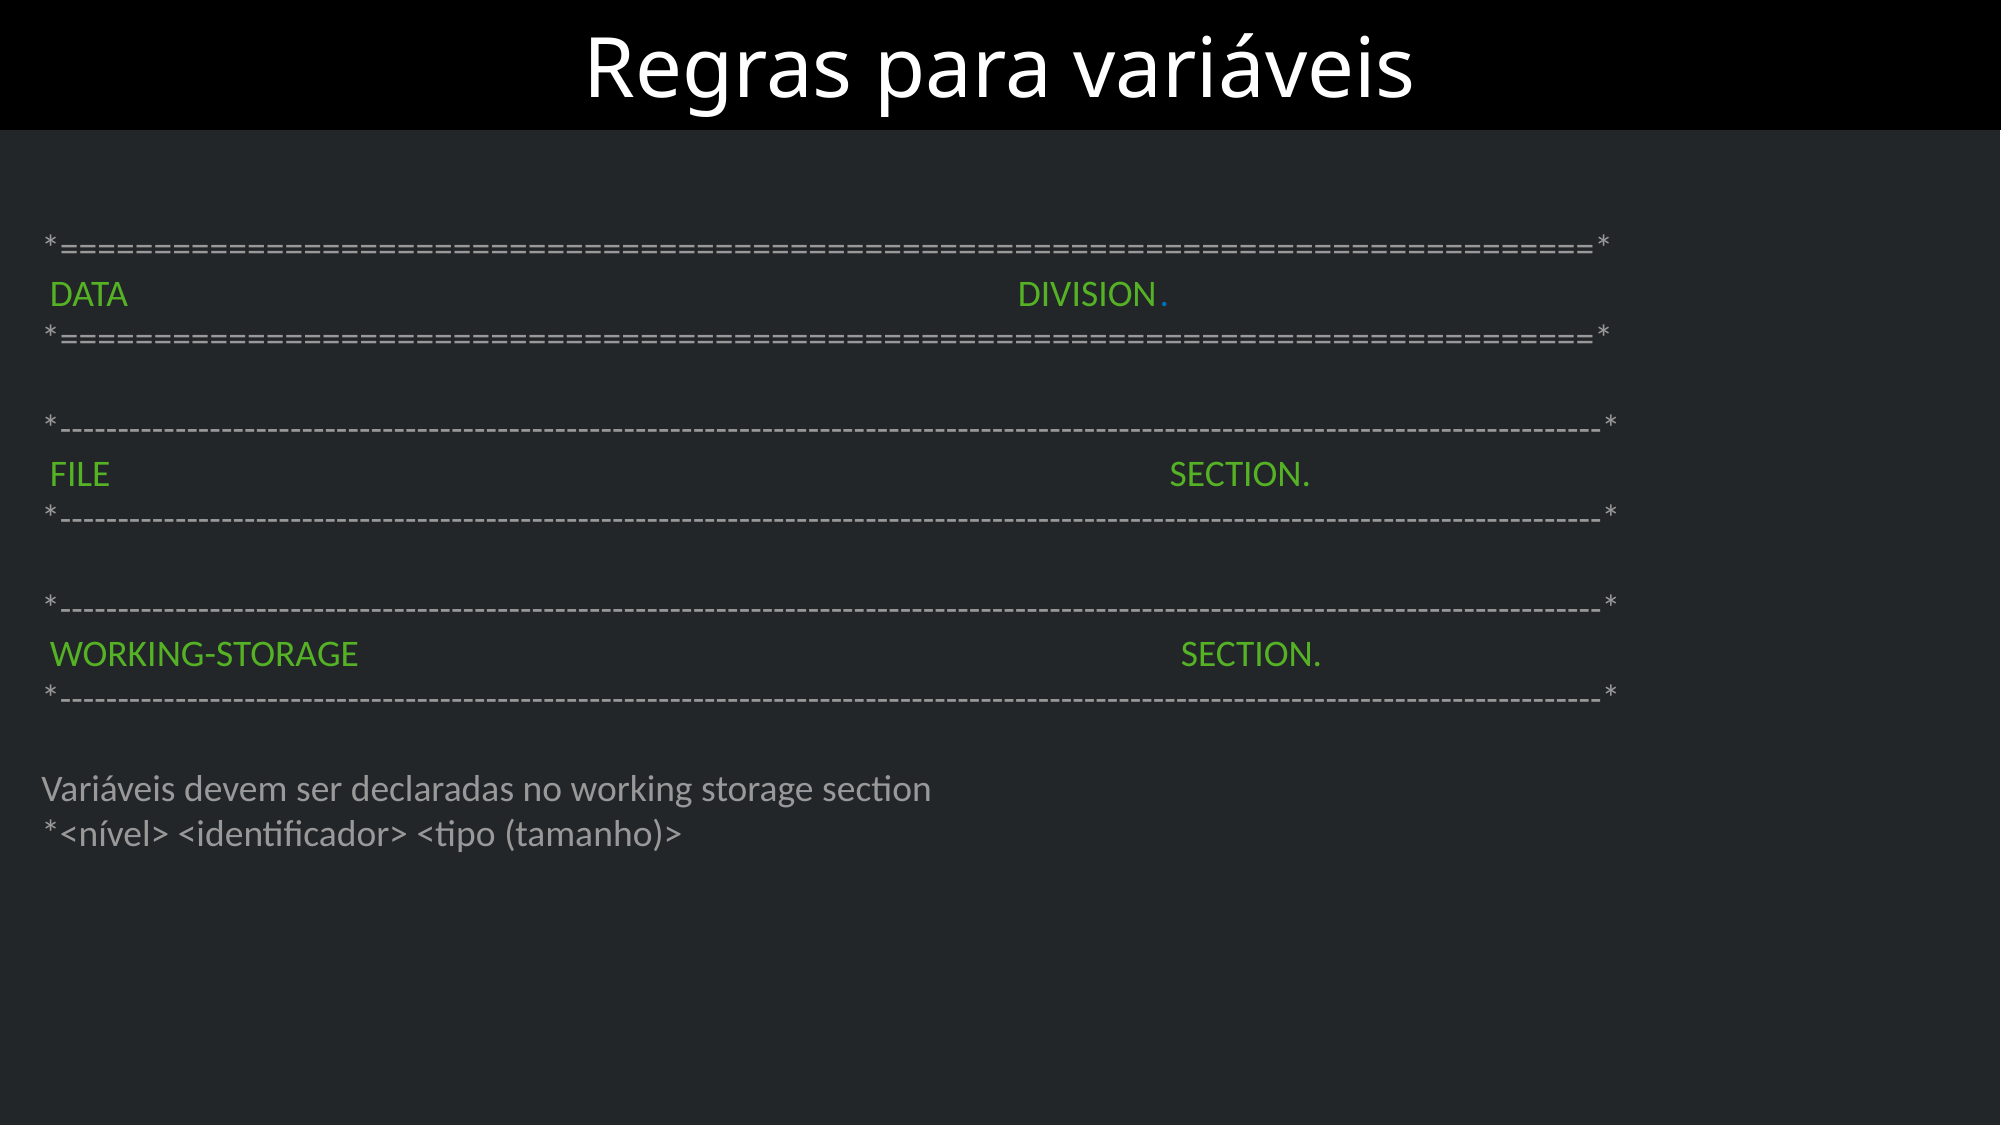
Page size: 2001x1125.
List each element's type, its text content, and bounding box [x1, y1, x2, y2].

text_box *==================================================================================* DATA DIVISION. *==================================================================================* *--------------------------------------------------------------------------------------------------------------------------------------* FILE SECTION. *--------------------------------------------------------------------------------------------------------------------------------------* *--------------------------------------------------------------------------------------------------------------------------------------* WORKING-STORAGE SECTION. *--------------------------------------------------------------------------------------------------------------------------------------* Variáveis devem ser declaradas no working storage section *<nível> <identificador> <tipo (tamanho)> [26, 217, 2001, 997]
text_box Regras para variáveis [0, 0, 2001, 130]
